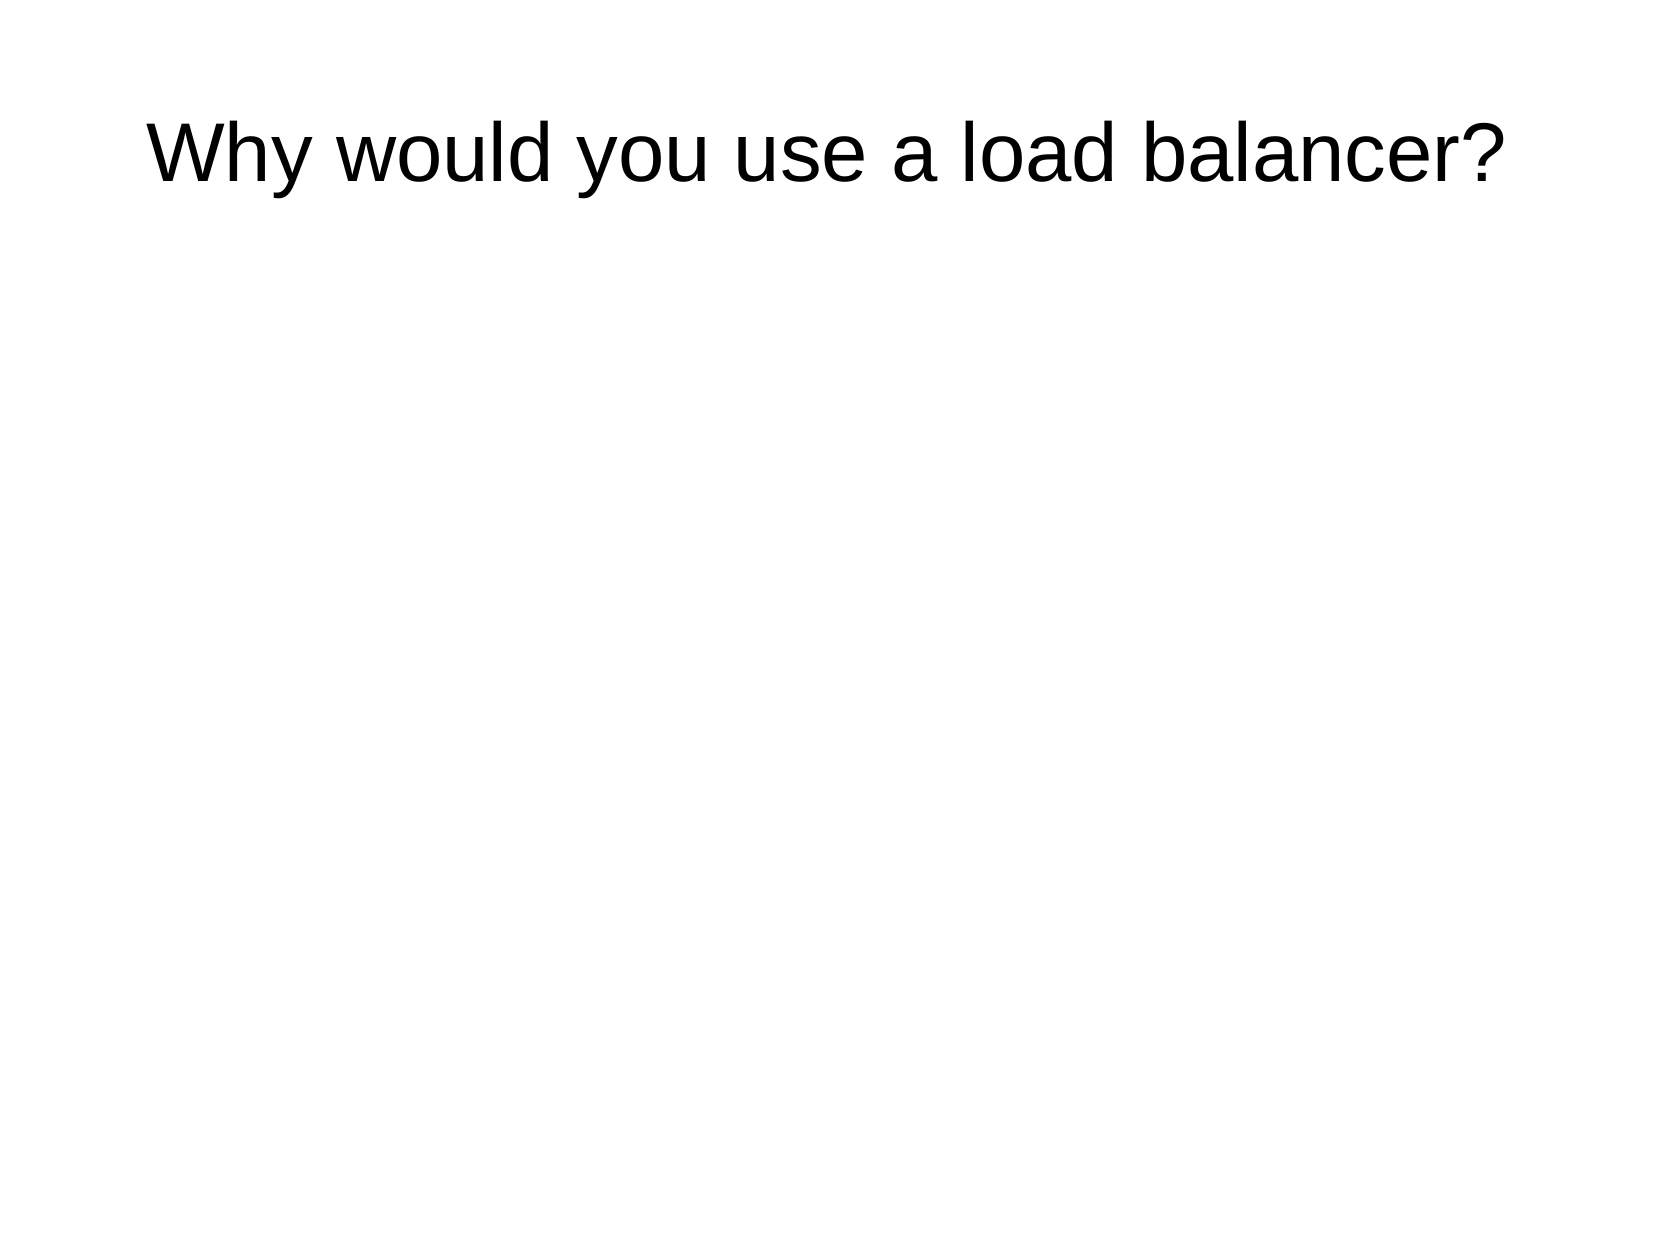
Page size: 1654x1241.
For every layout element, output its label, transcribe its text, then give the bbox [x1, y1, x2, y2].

title Why would you use a load balancer? [82, 49, 1571, 257]
